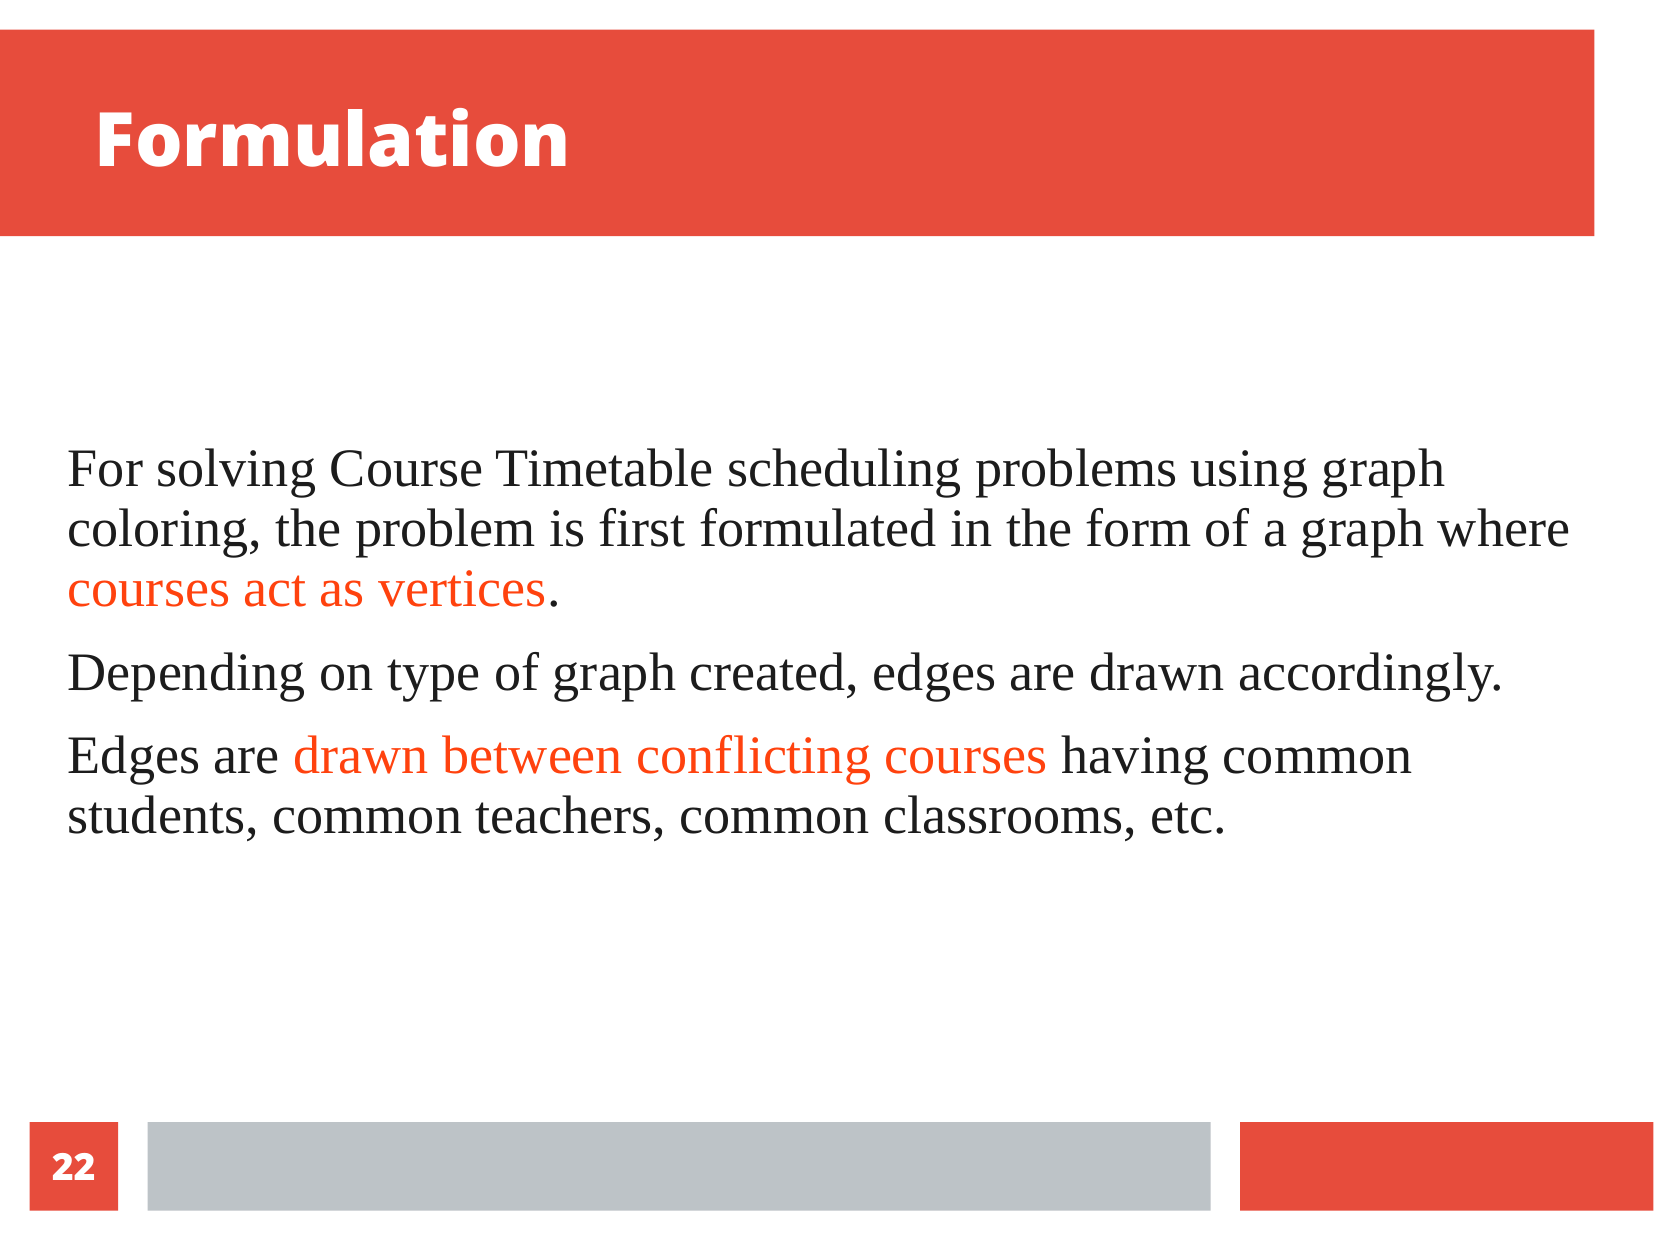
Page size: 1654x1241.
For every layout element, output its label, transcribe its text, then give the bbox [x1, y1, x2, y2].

title Formulation [94, 41, 1630, 189]
list For solving Course Timetable scheduling problems using graph coloring, the problem is first formulated in the form of a graph where courses act as vertices. Depending on type of graph created, edges are drawn accordingly. Edges are drawn between conflicting courses having common students, common teachers, common classrooms, etc. [67, 437, 1574, 1206]
